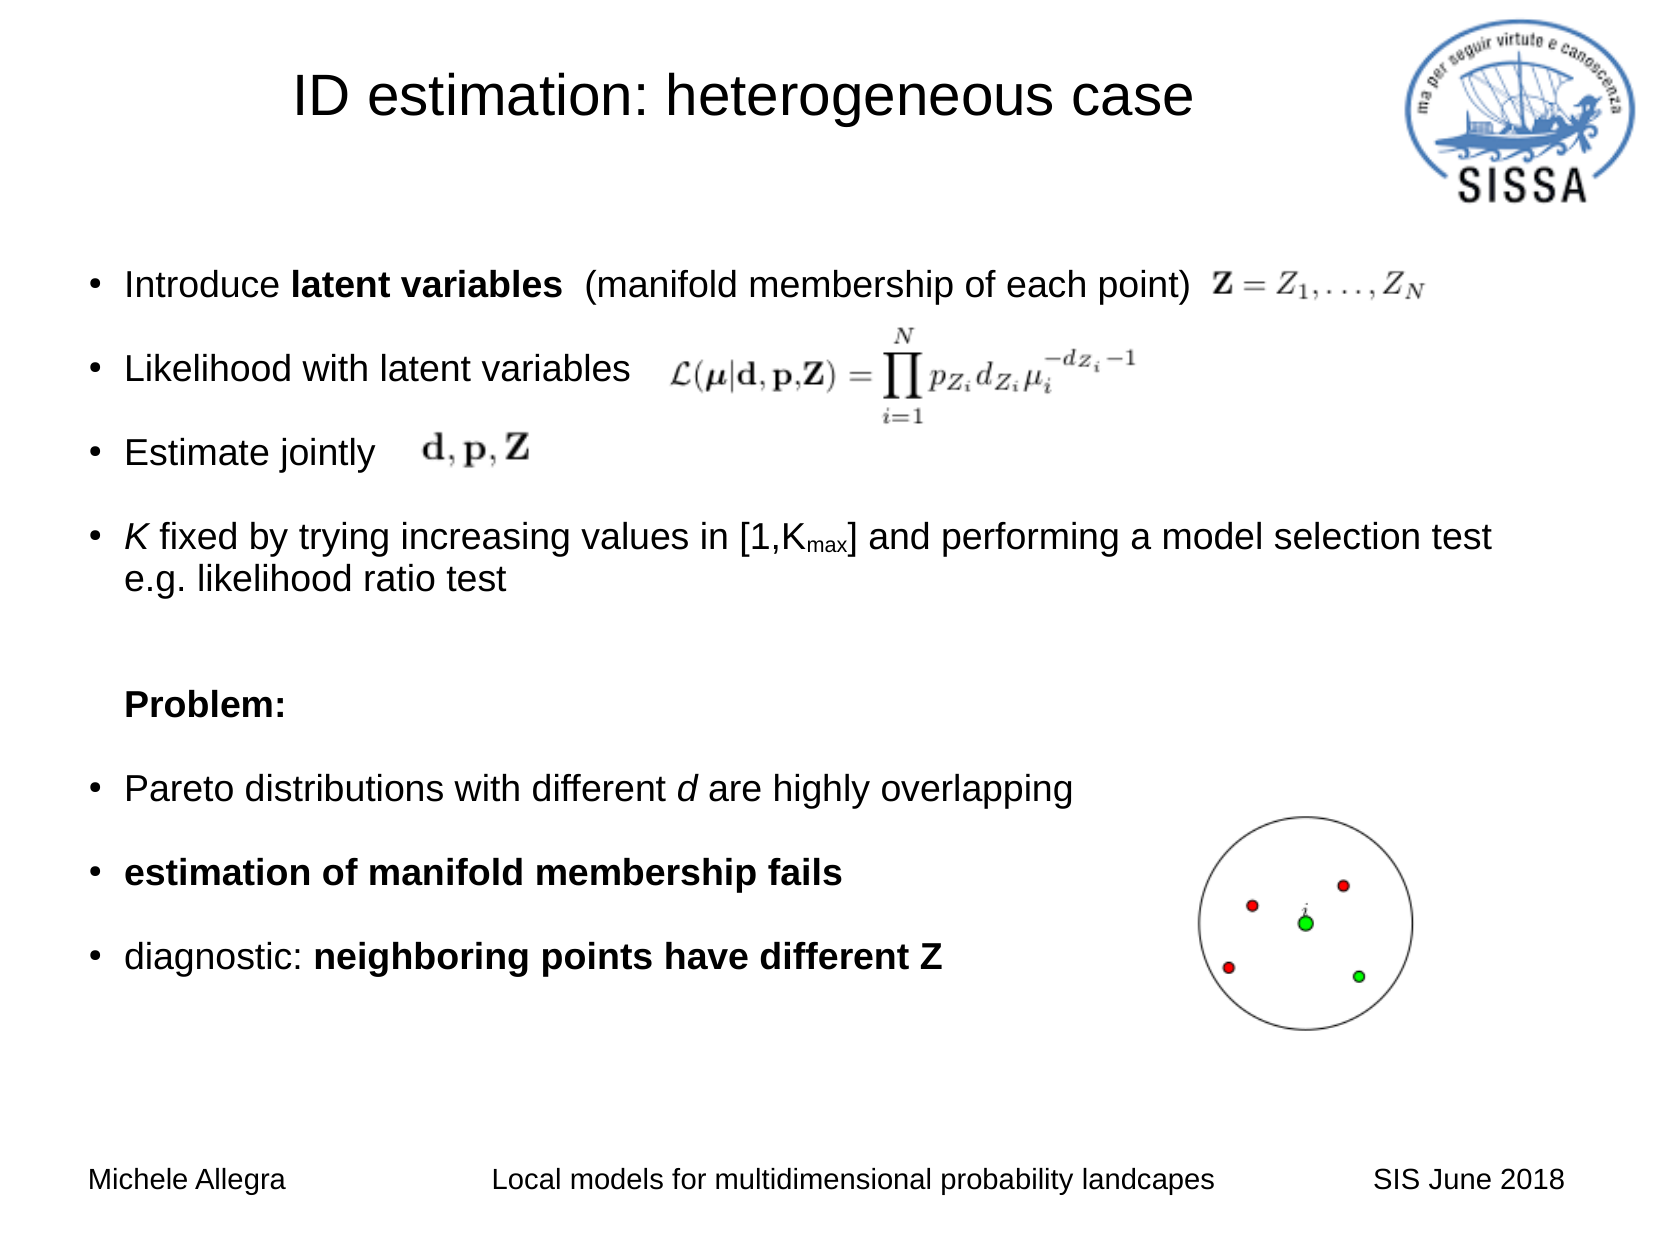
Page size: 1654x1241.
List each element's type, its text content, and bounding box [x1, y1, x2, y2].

picture [391, 408, 562, 497]
title Michele Allegra Local models for multidimensional probability landcapes SIS June 2018 [82, 1141, 1571, 1217]
subtitle [82, 198, 1571, 1111]
picture [1198, 256, 1440, 313]
picture [1156, 800, 1457, 1056]
picture [643, 321, 1183, 461]
picture [1391, 16, 1652, 207]
text_box Introduce latent variables (manifold membership of each point) Likelihood with latent variables Estimate jointly K fixed by trying increasing values in [1,Kmax] and performing a model selection test e.g. likelihood ratio test Problem: Pareto distributions with different d are highly overlapping estimation of manifold membership fails diagnostic: neighboring points have different Z [88, 173, 1577, 1101]
title ID estimation: heterogeneous case [118, 44, 1371, 147]
